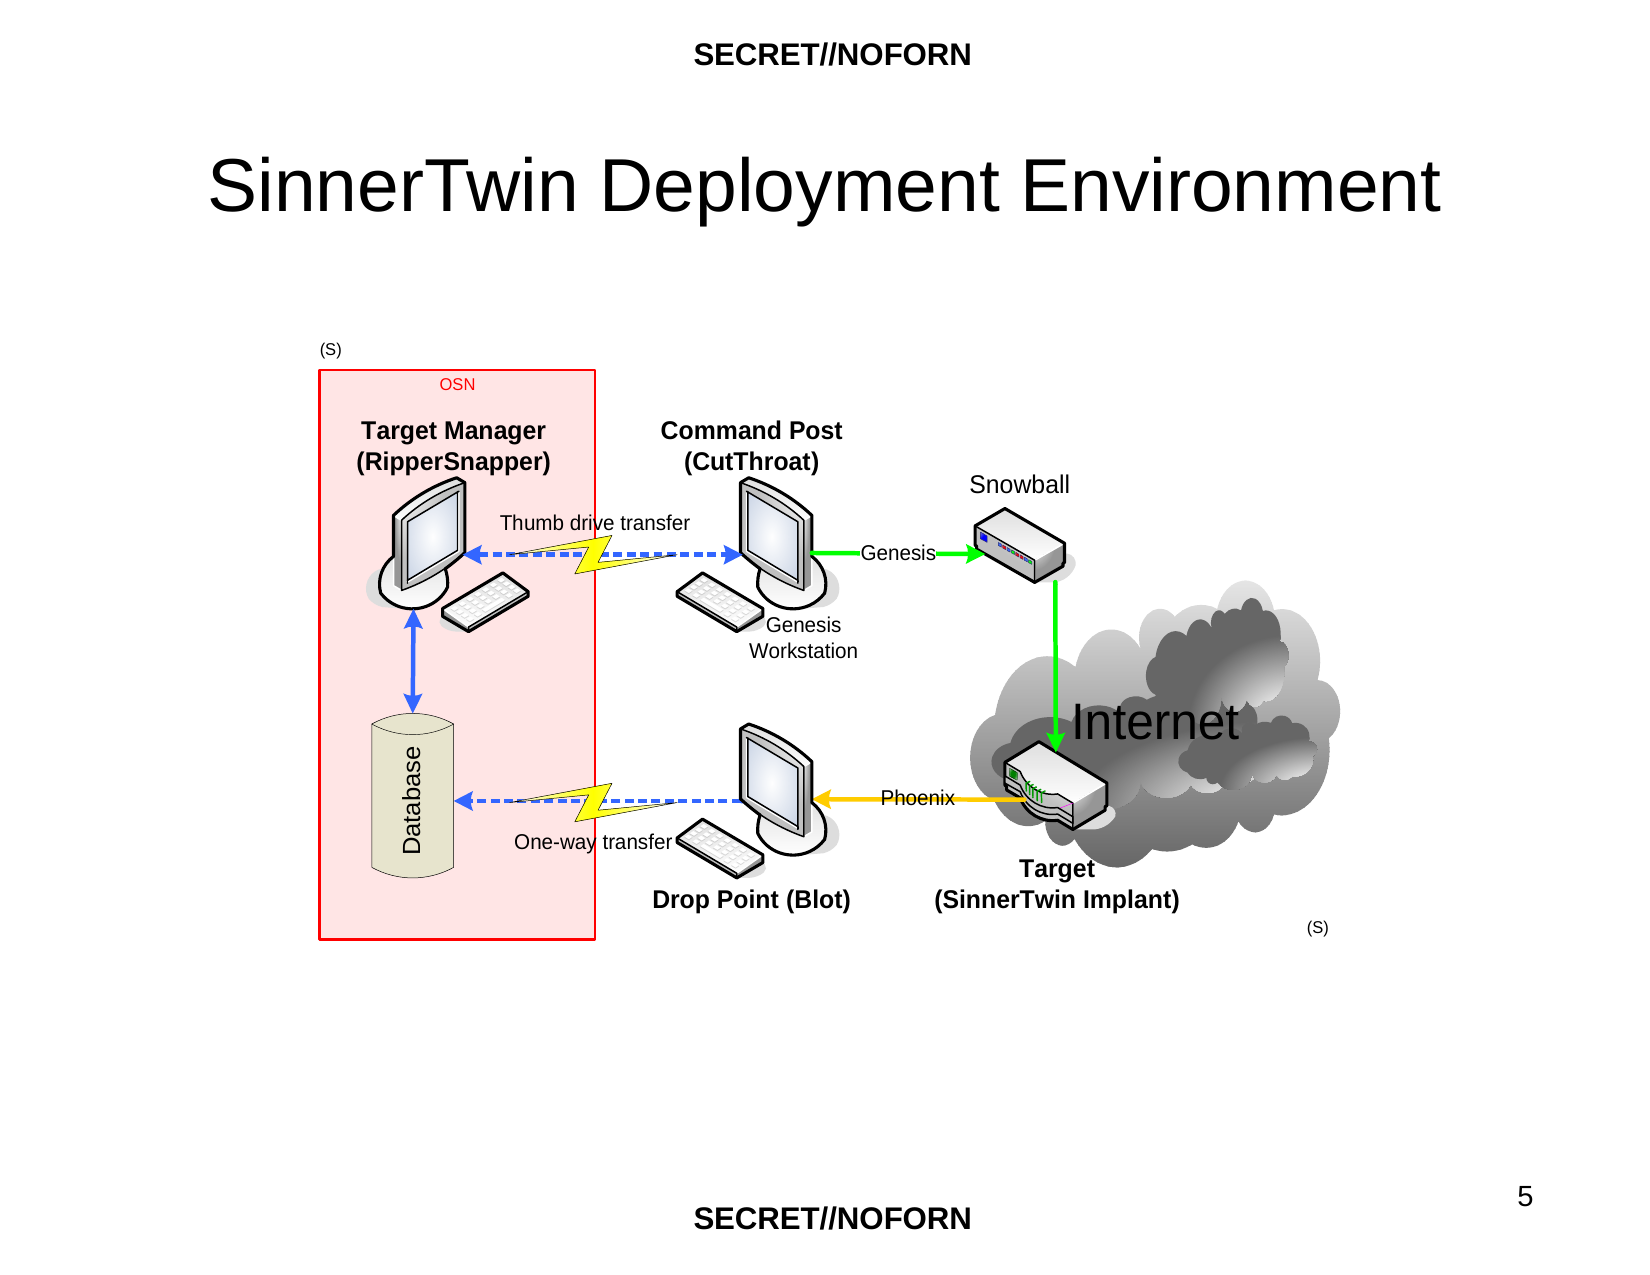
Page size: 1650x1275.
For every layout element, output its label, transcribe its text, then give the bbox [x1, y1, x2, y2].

text_box SECRET//NOFORN [678, 29, 1002, 80]
picture [316, 335, 1343, 944]
text_box SECRET//NOFORN [678, 1194, 1002, 1244]
title SinnerTwin Deployment Environment [116, 83, 1534, 288]
